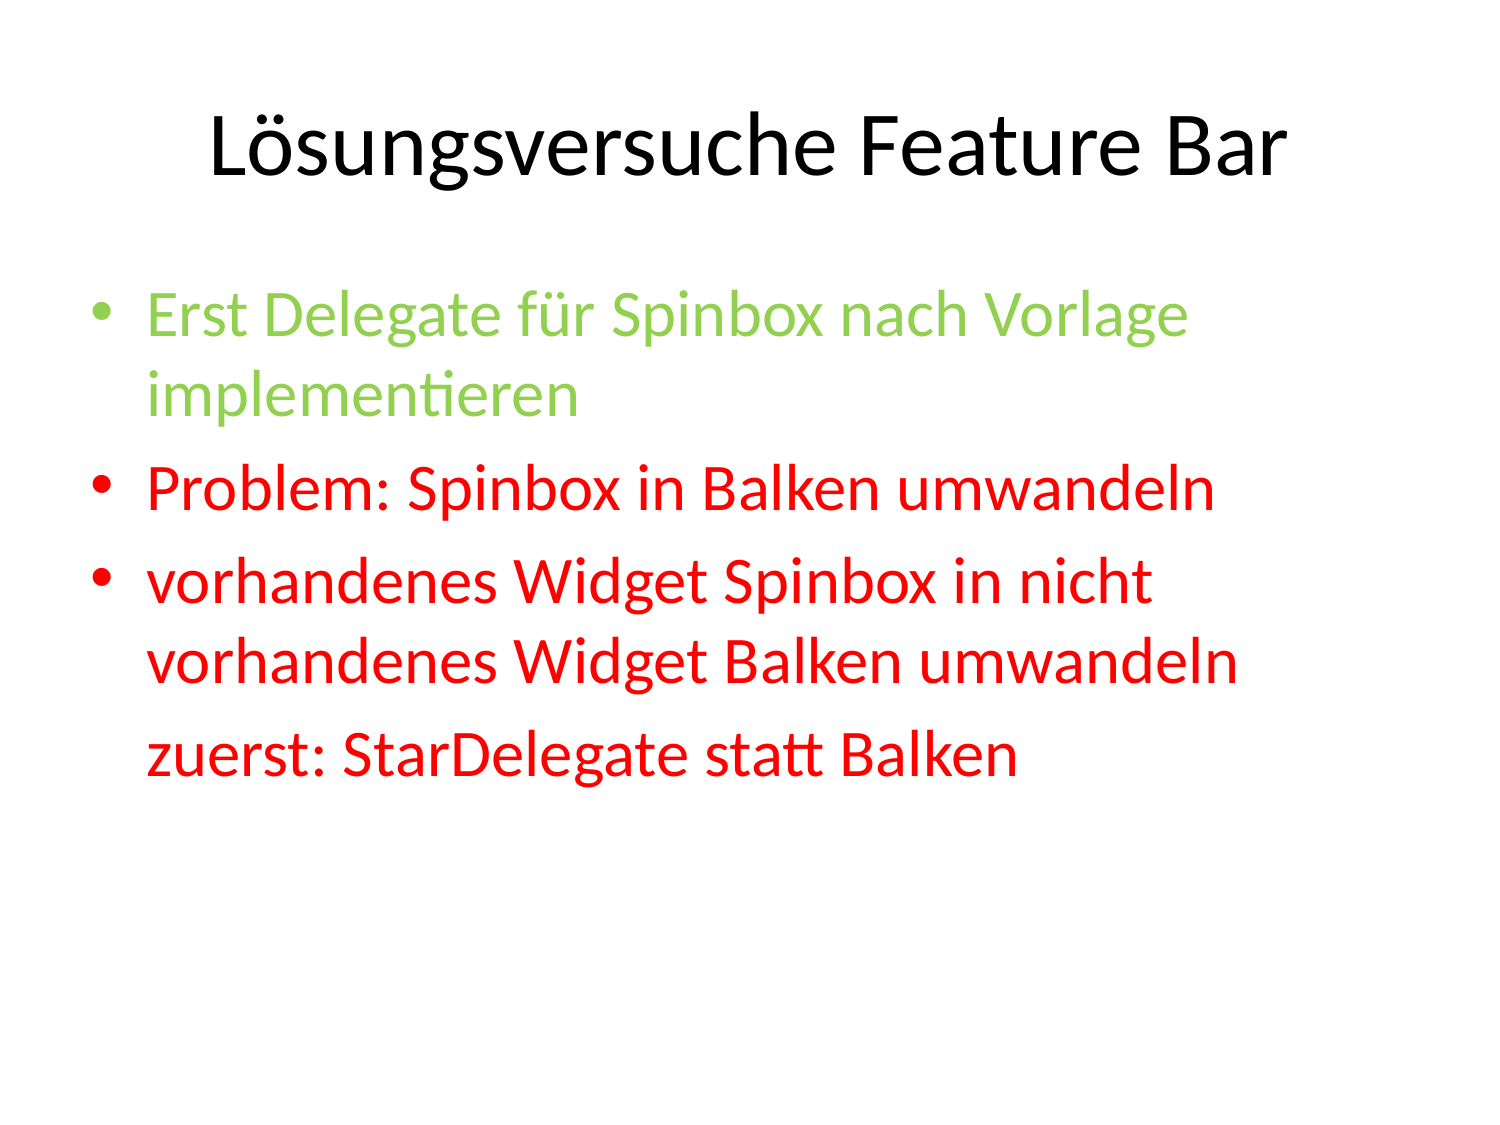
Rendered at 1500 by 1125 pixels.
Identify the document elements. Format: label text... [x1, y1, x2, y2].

title Lösungsversuche Feature Bar [75, 45, 1425, 233]
list Erst Delegate für Spinbox nach Vorlage implementieren Problem: Spinbox in Balken umwandeln vorhandenes Widget Spinbox in nicht vorhandenes Widget Balken umwandeln zuerst: StarDelegate statt Balken [75, 262, 1425, 1005]
